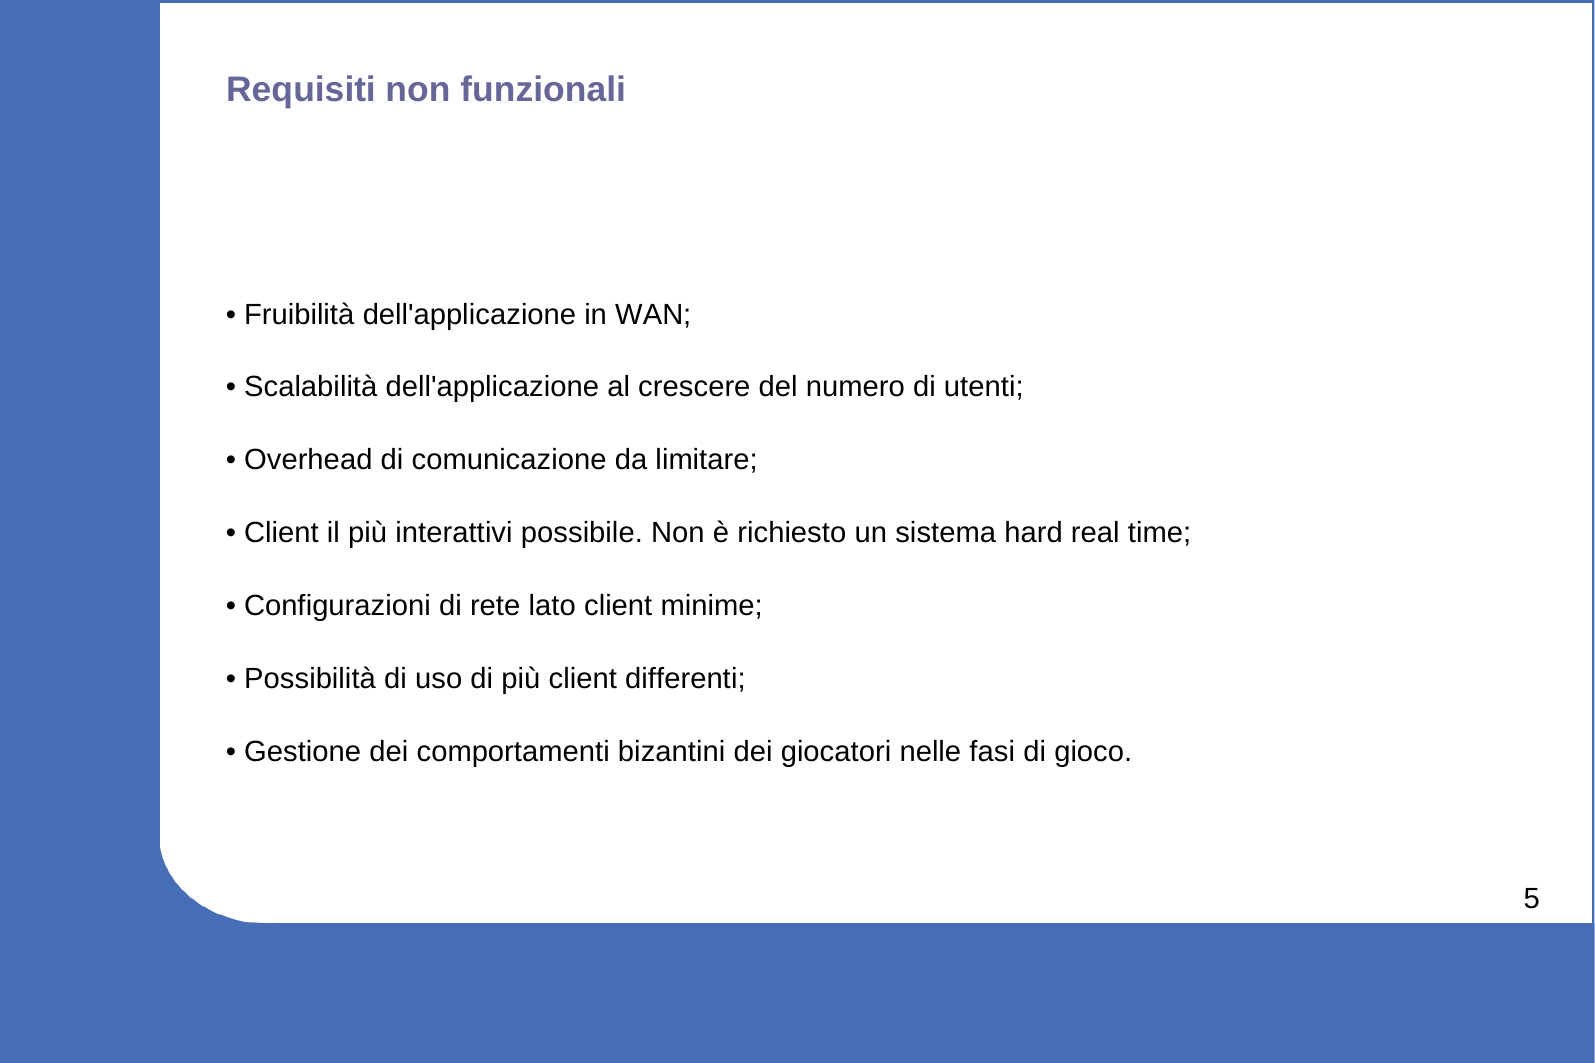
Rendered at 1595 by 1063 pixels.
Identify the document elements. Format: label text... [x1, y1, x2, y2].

picture [0, 0, 1595, 1063]
subtitle Fruibilità dell'applicazione in WAN; Scalabilità dell'applicazione al crescere del numero di utenti; Overhead di comunicazione da limitare; Client il più interattivi possibile. Non è richiesto un sistema hard real time; Configurazioni di rete lato client minime; Possibilità di uso di più client differenti; Gestione dei comportamenti bizantini dei giocatori nelle fasi di gioco. [225, 165, 1539, 867]
title Requisiti non funzionali [226, 23, 1538, 155]
